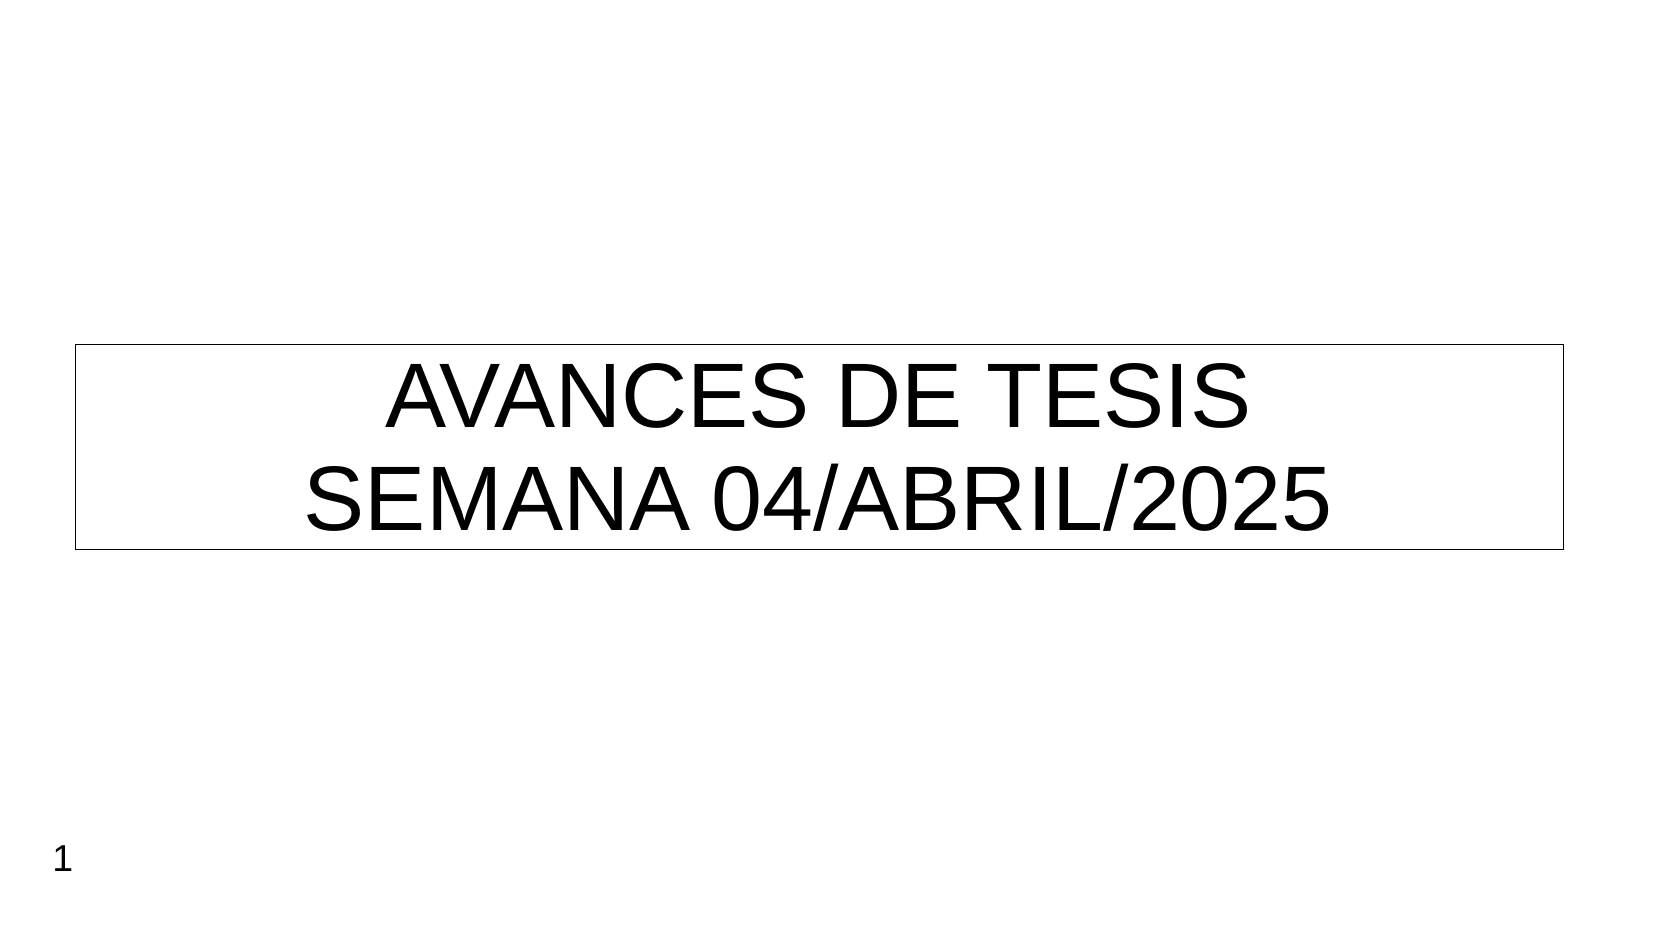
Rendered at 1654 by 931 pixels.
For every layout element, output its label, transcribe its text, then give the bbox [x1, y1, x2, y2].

title AVANCES DE TESIS SEMANA 04/ABRIL/2025 [75, 344, 1564, 550]
text_box <number> [37, 829, 667, 901]
